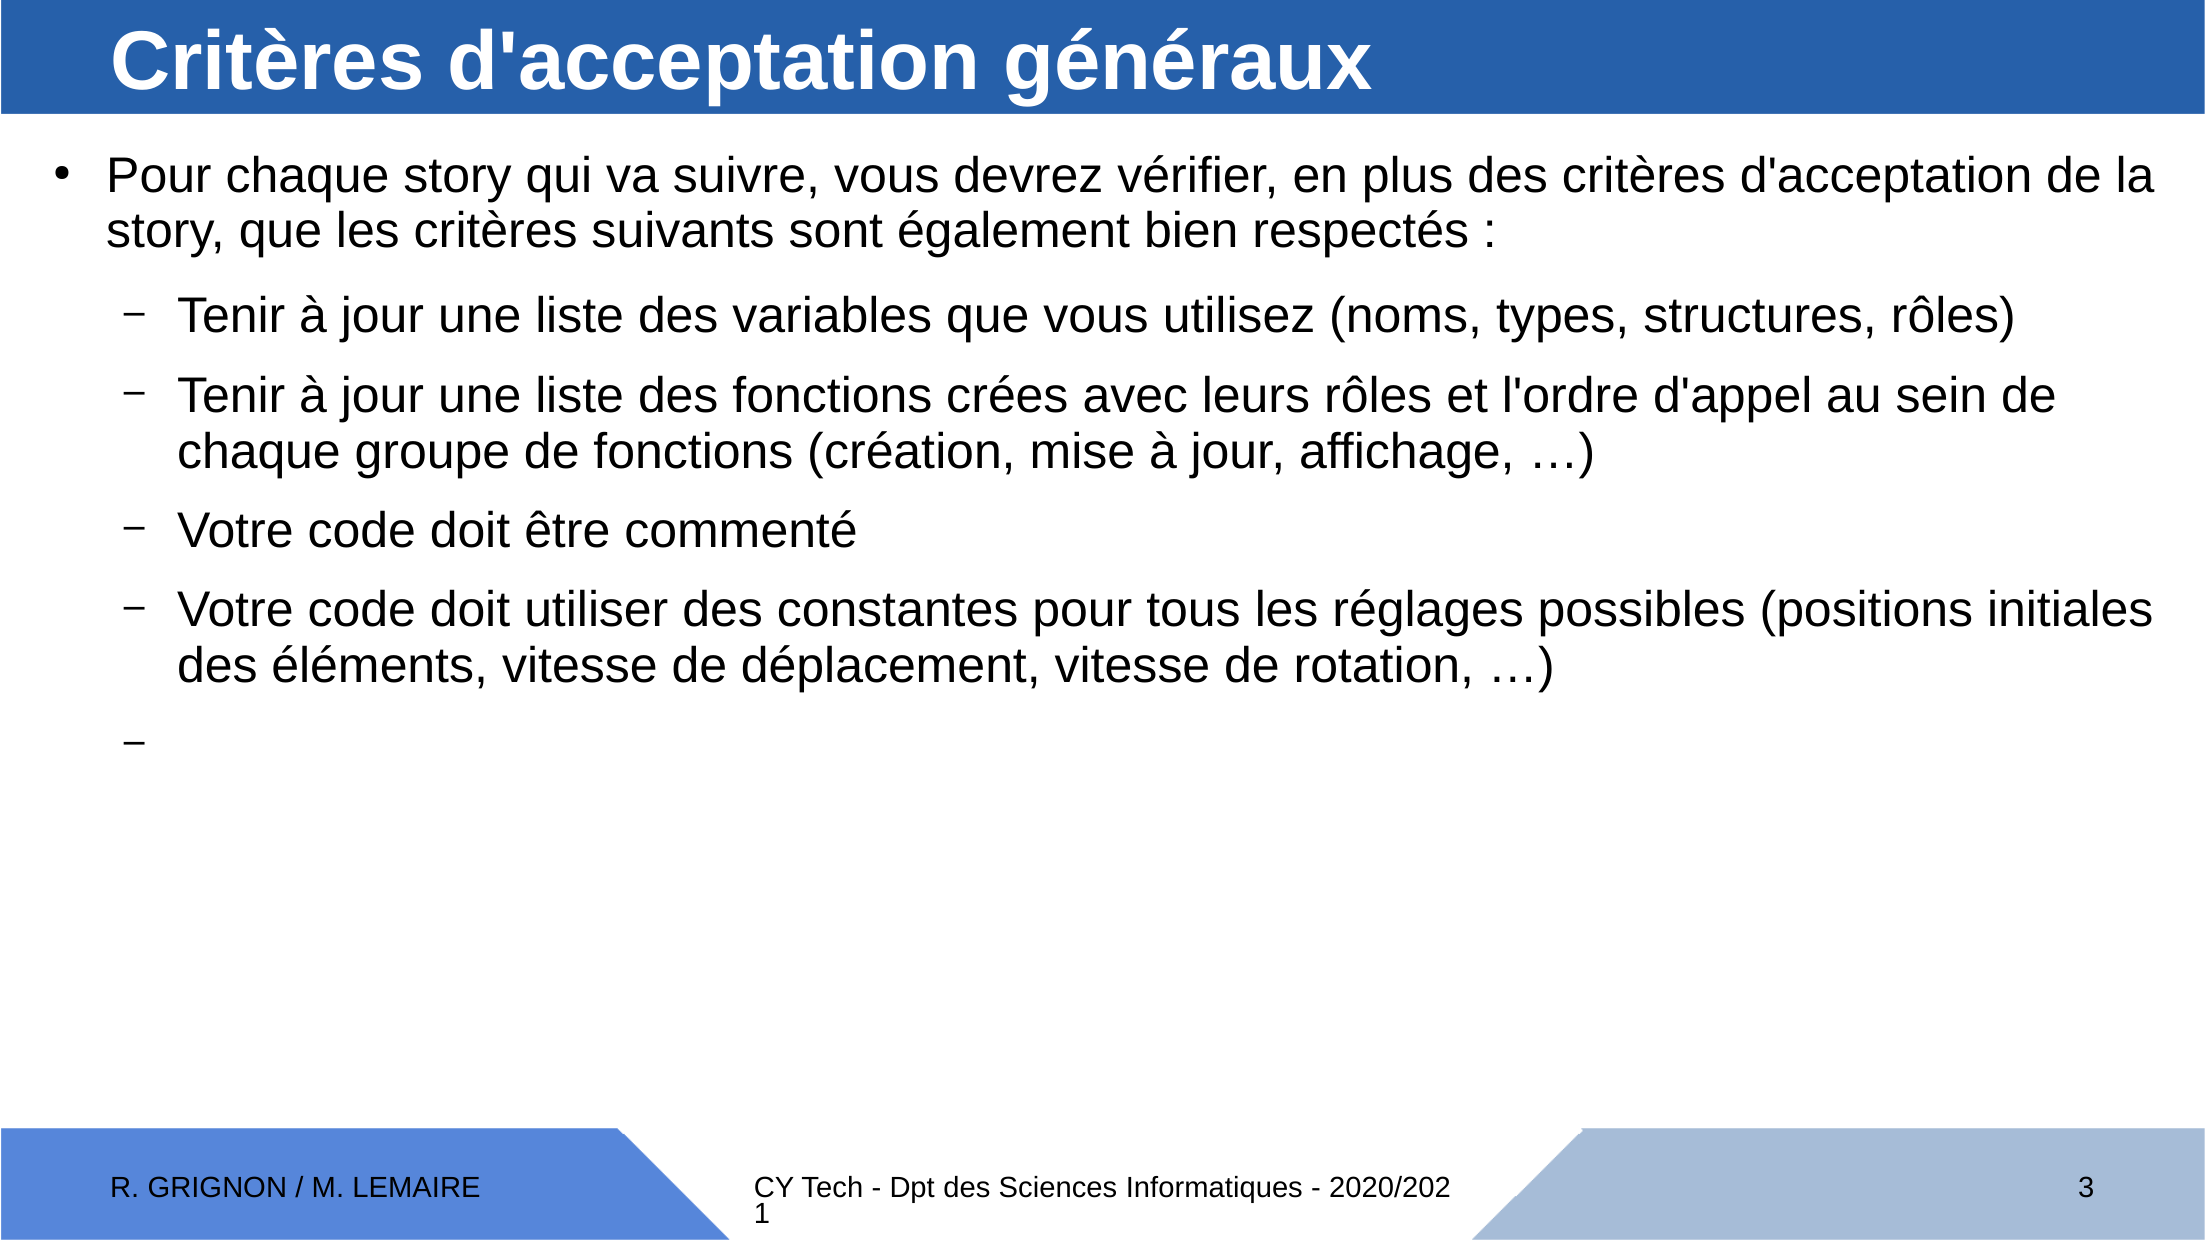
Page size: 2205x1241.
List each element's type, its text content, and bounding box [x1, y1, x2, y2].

picture [0, 0, 2205, 1241]
list Pour chaque story qui va suivre, vous devrez vérifier, en plus des critères d'acceptation de la story, que les critères suivants sont également bien respectés : Tenir à jour une liste des variables que vous utilisez (noms, types, structures, rôles) Tenir à jour une liste des fonctions crées avec leurs rôles et l'ordre d'appel au sein de chaque groupe de fonctions (création, mise à jour, affichage, …) Votre code doit être commenté Votre code doit utiliser des constantes pour tous les réglages possibles (positions initiales des éléments, vitesse de déplacement, vitesse de rotation, …) [35, 217, 2186, 1087]
title Critères d'acceptation généraux [110, 49, 2095, 217]
